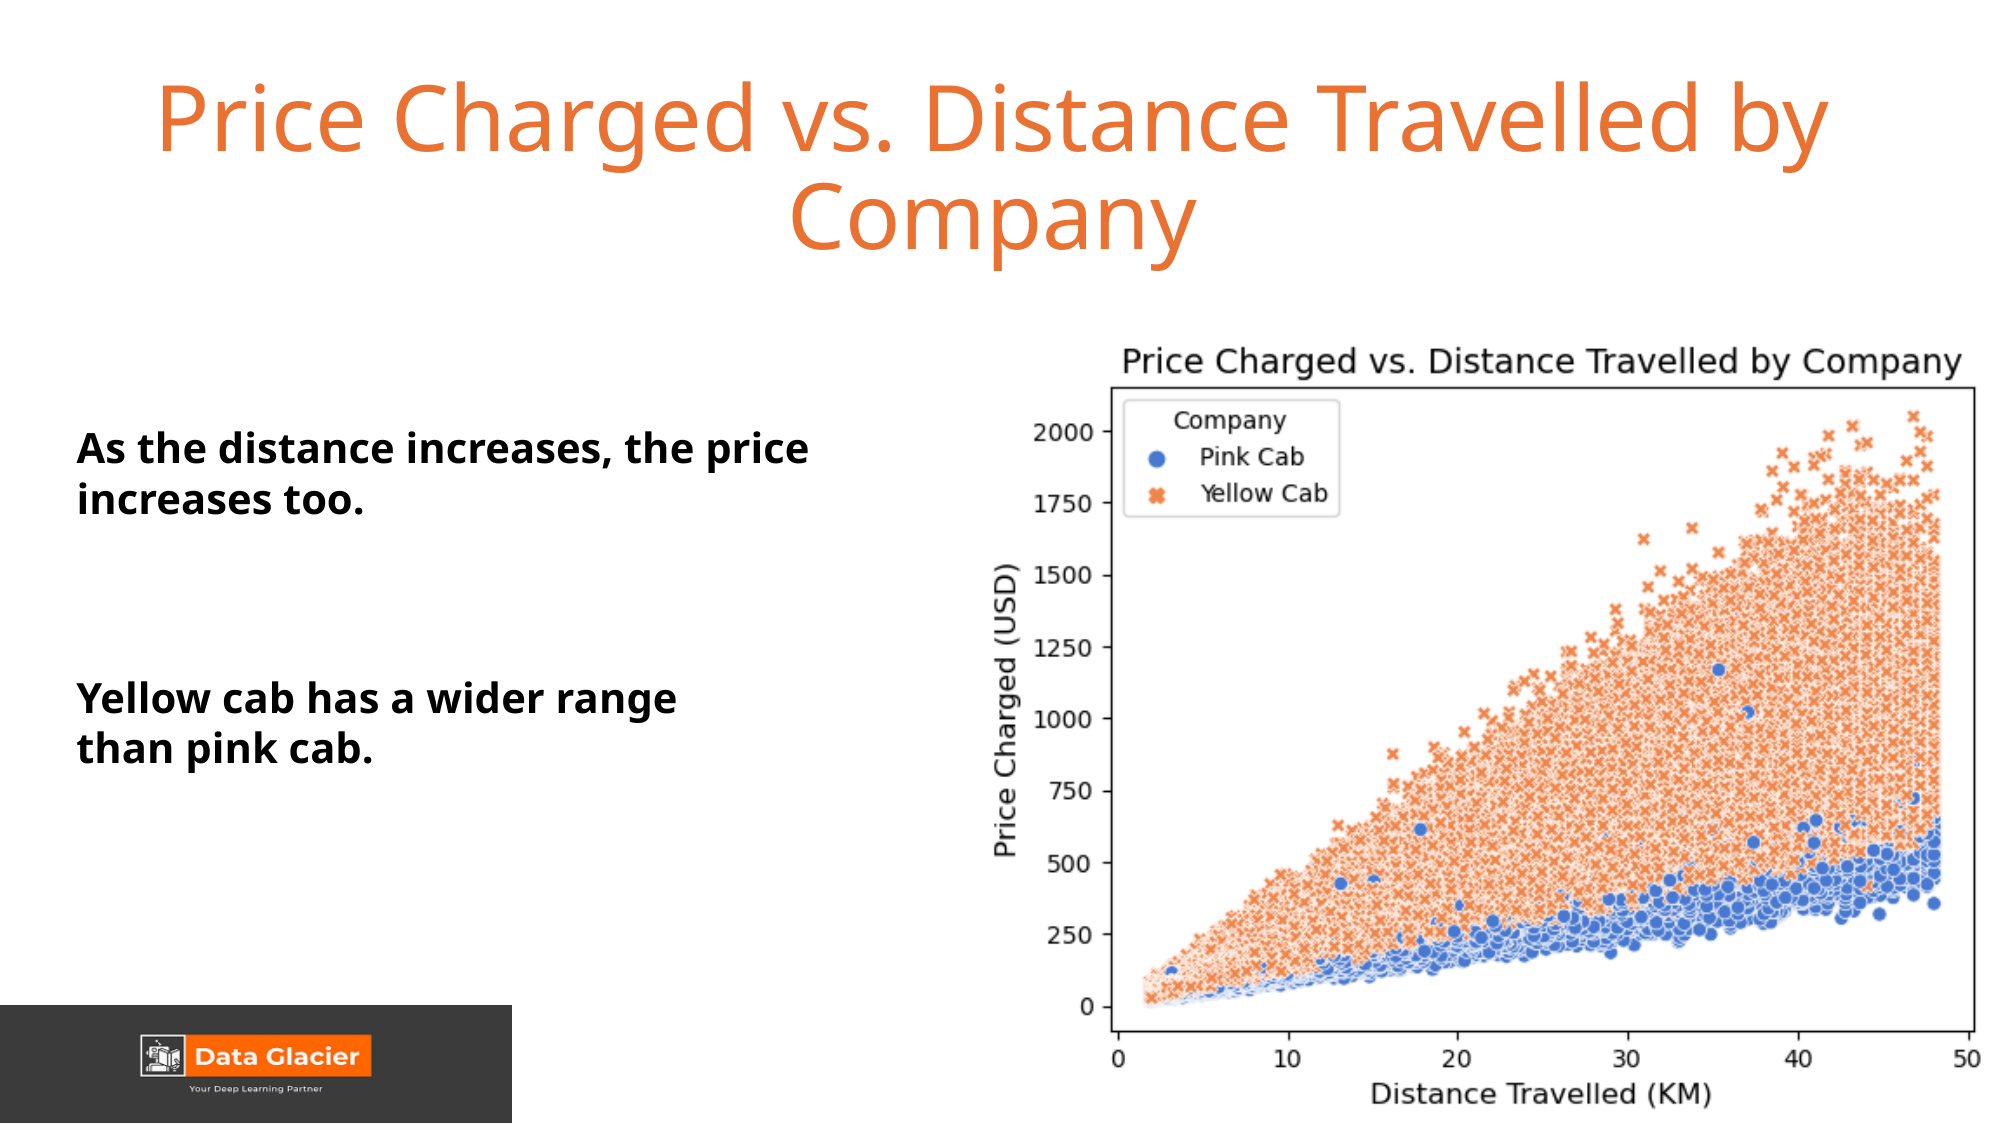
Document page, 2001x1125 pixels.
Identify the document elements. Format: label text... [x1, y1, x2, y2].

picture [0, 1005, 512, 1124]
text_box As the distance increases, the price increases too. [61, 414, 831, 531]
text_box Yellow cab has a wider range than pink cab. [61, 664, 780, 827]
picture [979, 330, 2000, 1125]
title Price Charged vs. Distance Travelled by Company [0, 59, 2000, 282]
